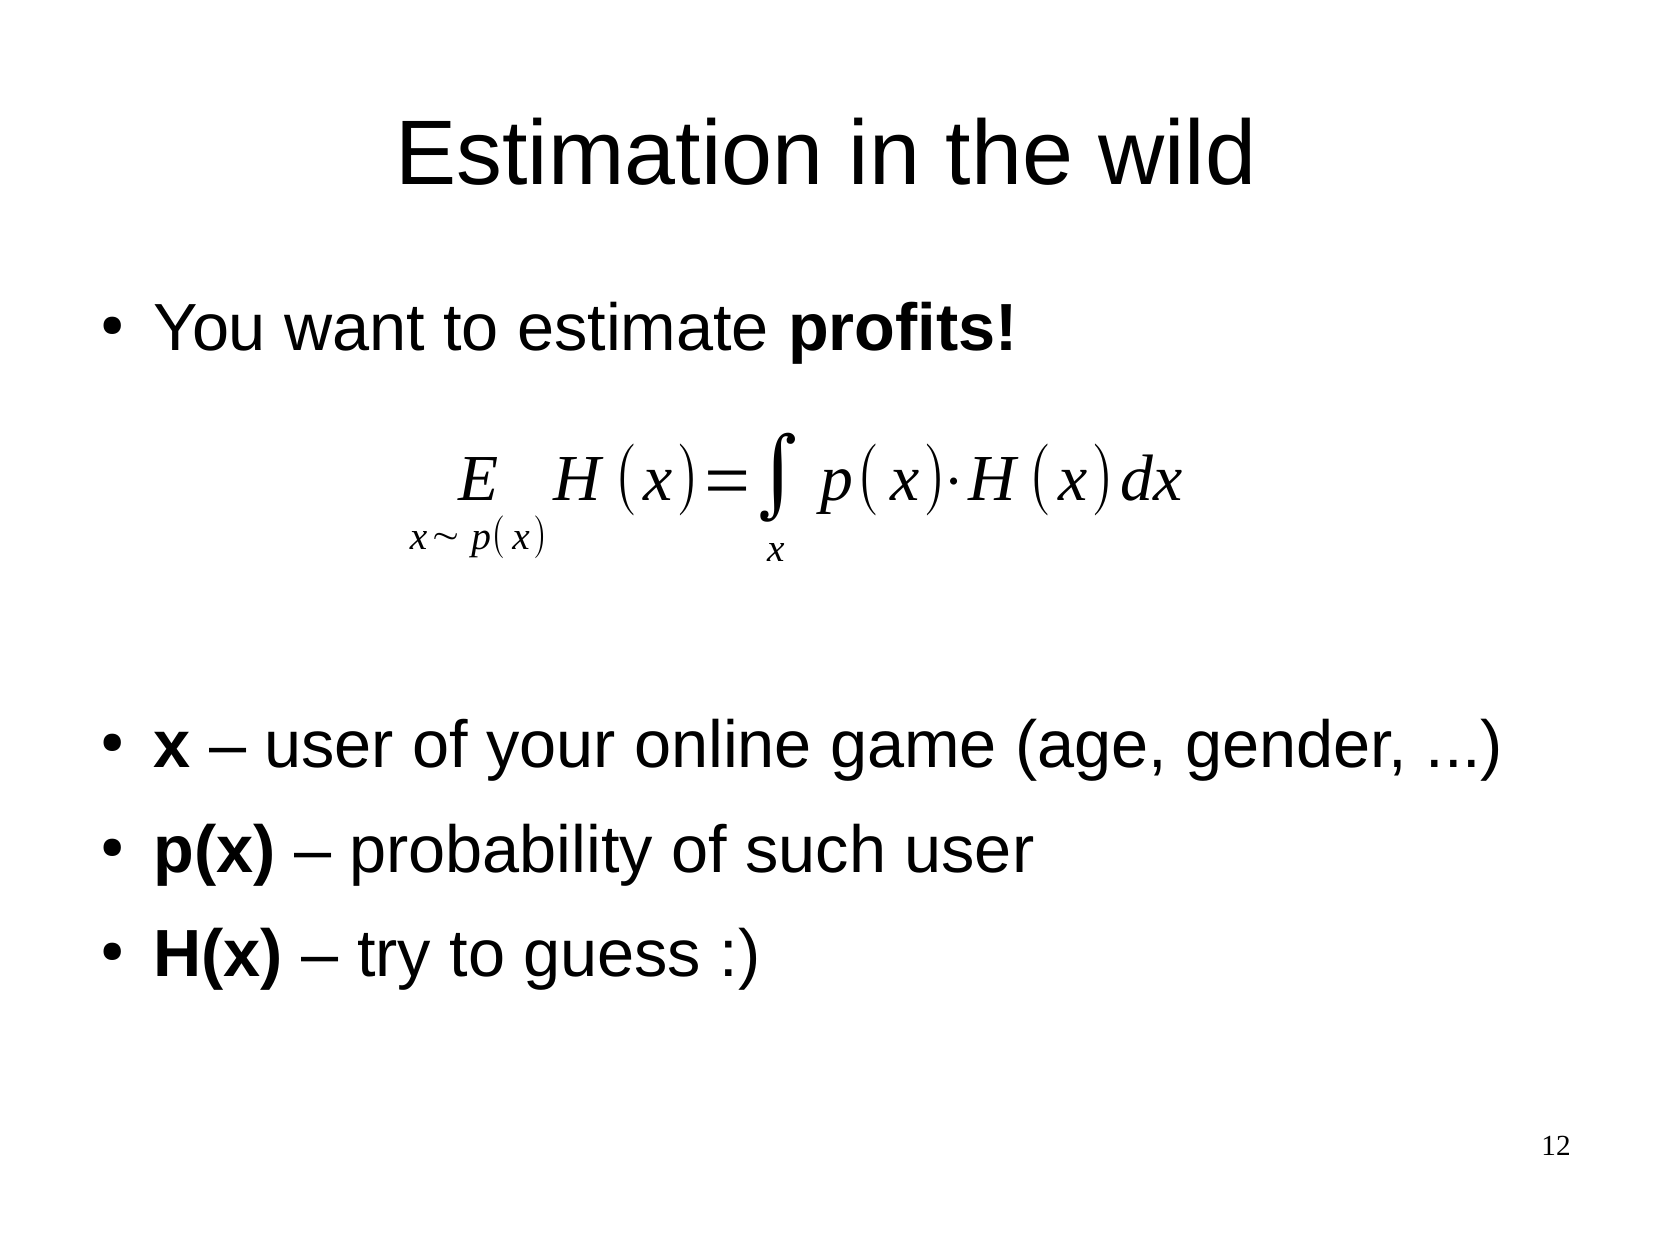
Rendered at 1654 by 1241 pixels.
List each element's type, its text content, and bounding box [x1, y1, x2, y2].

list You want to estimate profits! x – user of your online game (age, gender, ...) p(x) – probability of such user H(x) – try to guess :) [82, 290, 1571, 1156]
chart [393, 426, 1203, 570]
title Estimation in the wild [82, 49, 1571, 257]
